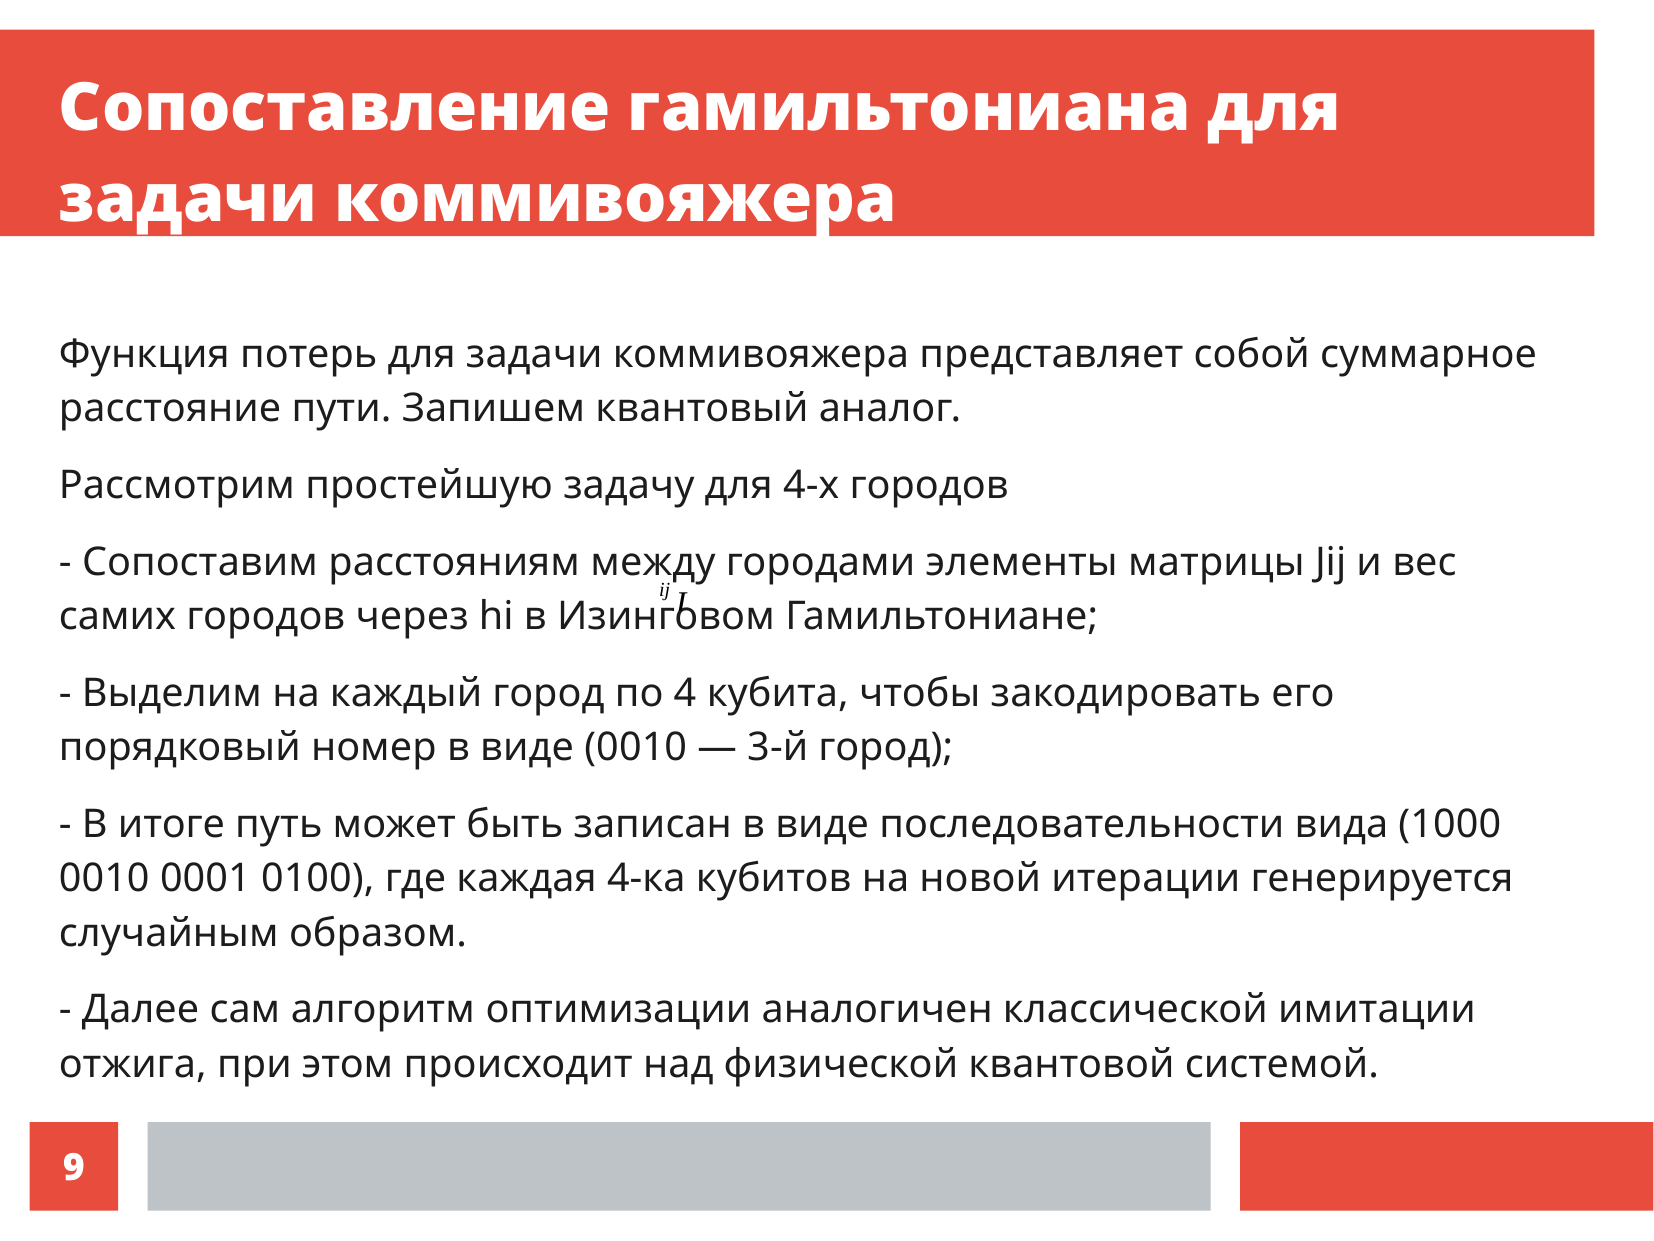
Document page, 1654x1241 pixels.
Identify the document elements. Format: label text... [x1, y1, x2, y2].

title Сопоставление гамильтониана для задачи коммивояжера [59, 59, 1595, 207]
list Функция потерь для задачи коммивояжера представляет собой суммарное расстояние пути. Запишем квантовый аналог. Рассмотрим простейшую задачу для 4-х городов - Сопоставим расстояниям между городами элементы матрицы Jij и вес самих городов через hi в Изинговом Гамильтониане; - Выделим на каждый город по 4 кубита, чтобы закодировать его порядковый номер в виде (0010 — 3-й город); - В итоге путь может быть записан в виде последовательности вида (1000 0010 0001 0100), где каждая 4-ка кубитов на новой итерации генерируется случайным образом. - Далее сам алгоритм оптимизации аналогичен классической имитации отжига, при этом происходит над физической квантовой системой. [59, 324, 1565, 1093]
chart [652, 579, 689, 611]
